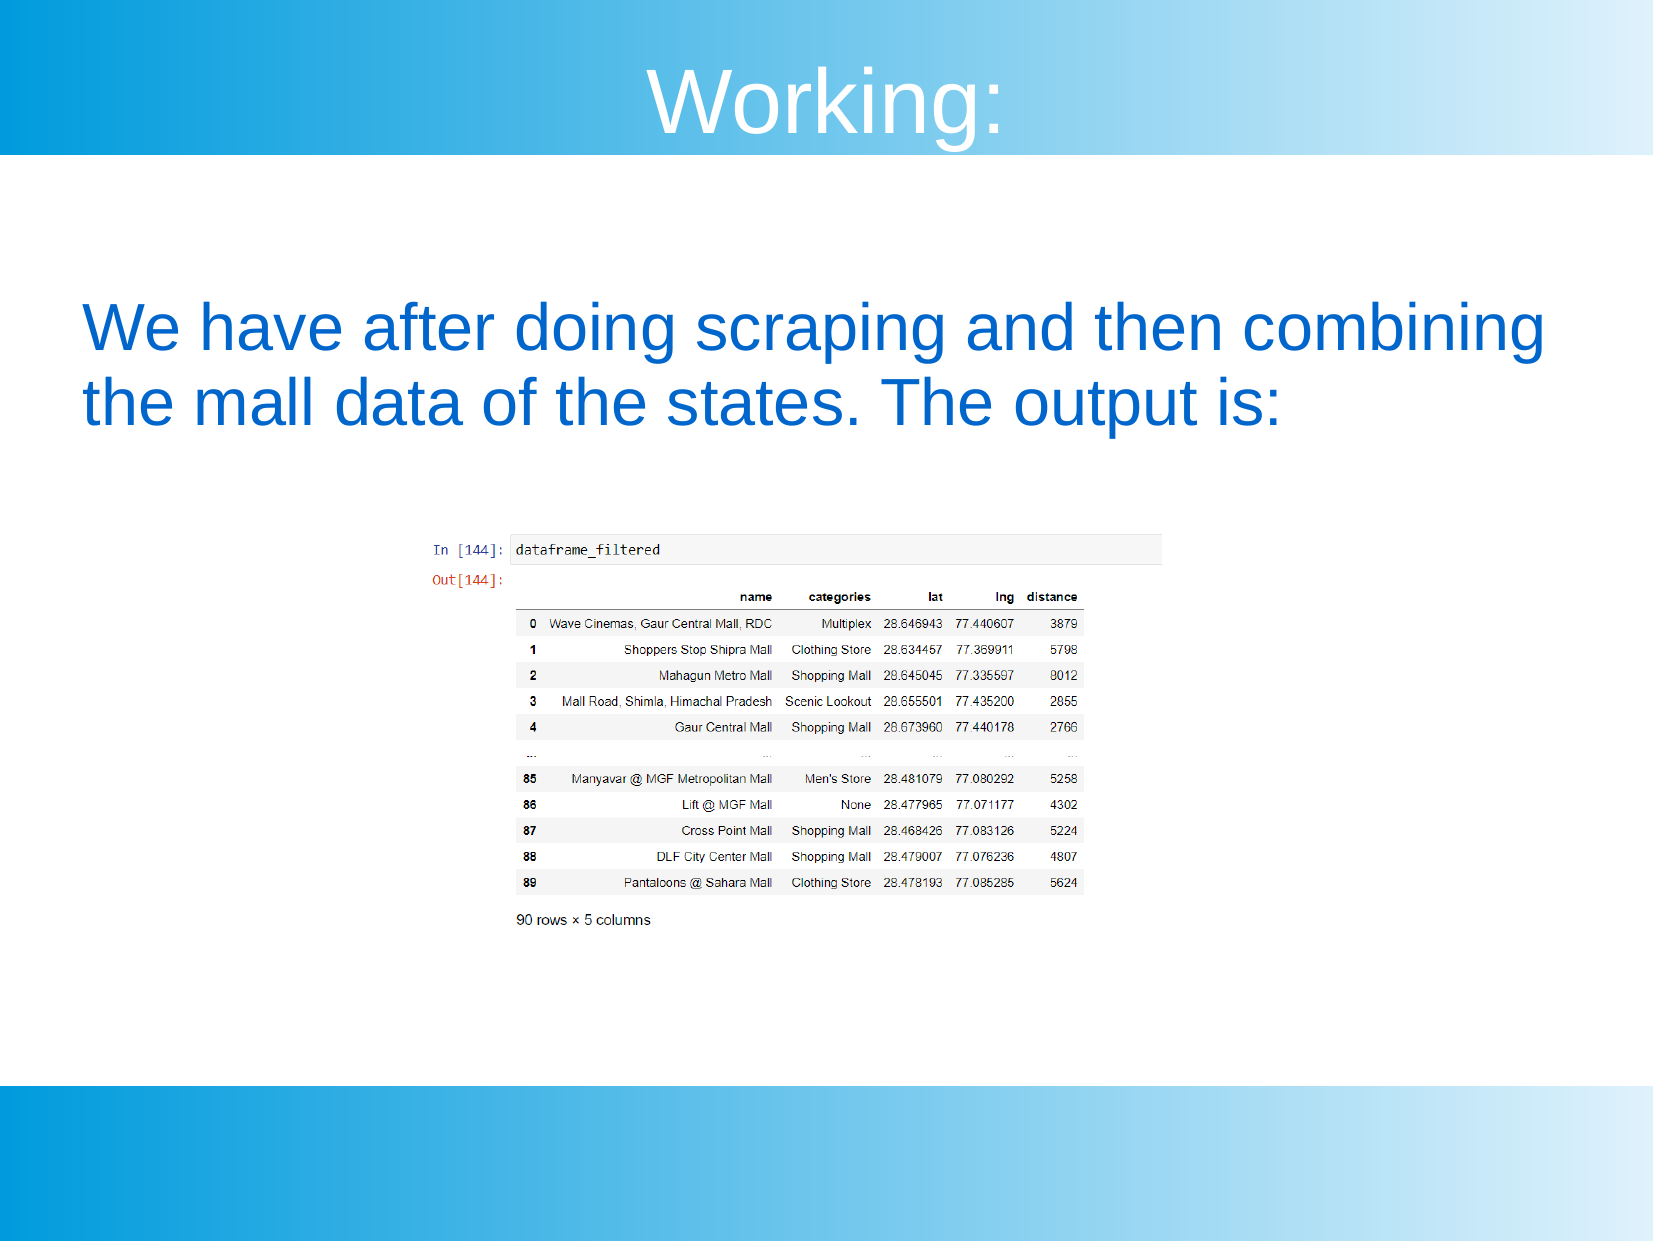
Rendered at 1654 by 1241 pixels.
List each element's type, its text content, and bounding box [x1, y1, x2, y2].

picture [420, 524, 1162, 960]
list We have after doing scraping and then combining the mall data of the states. The output is: [82, 290, 1571, 1010]
title Working: [82, 49, 1571, 155]
